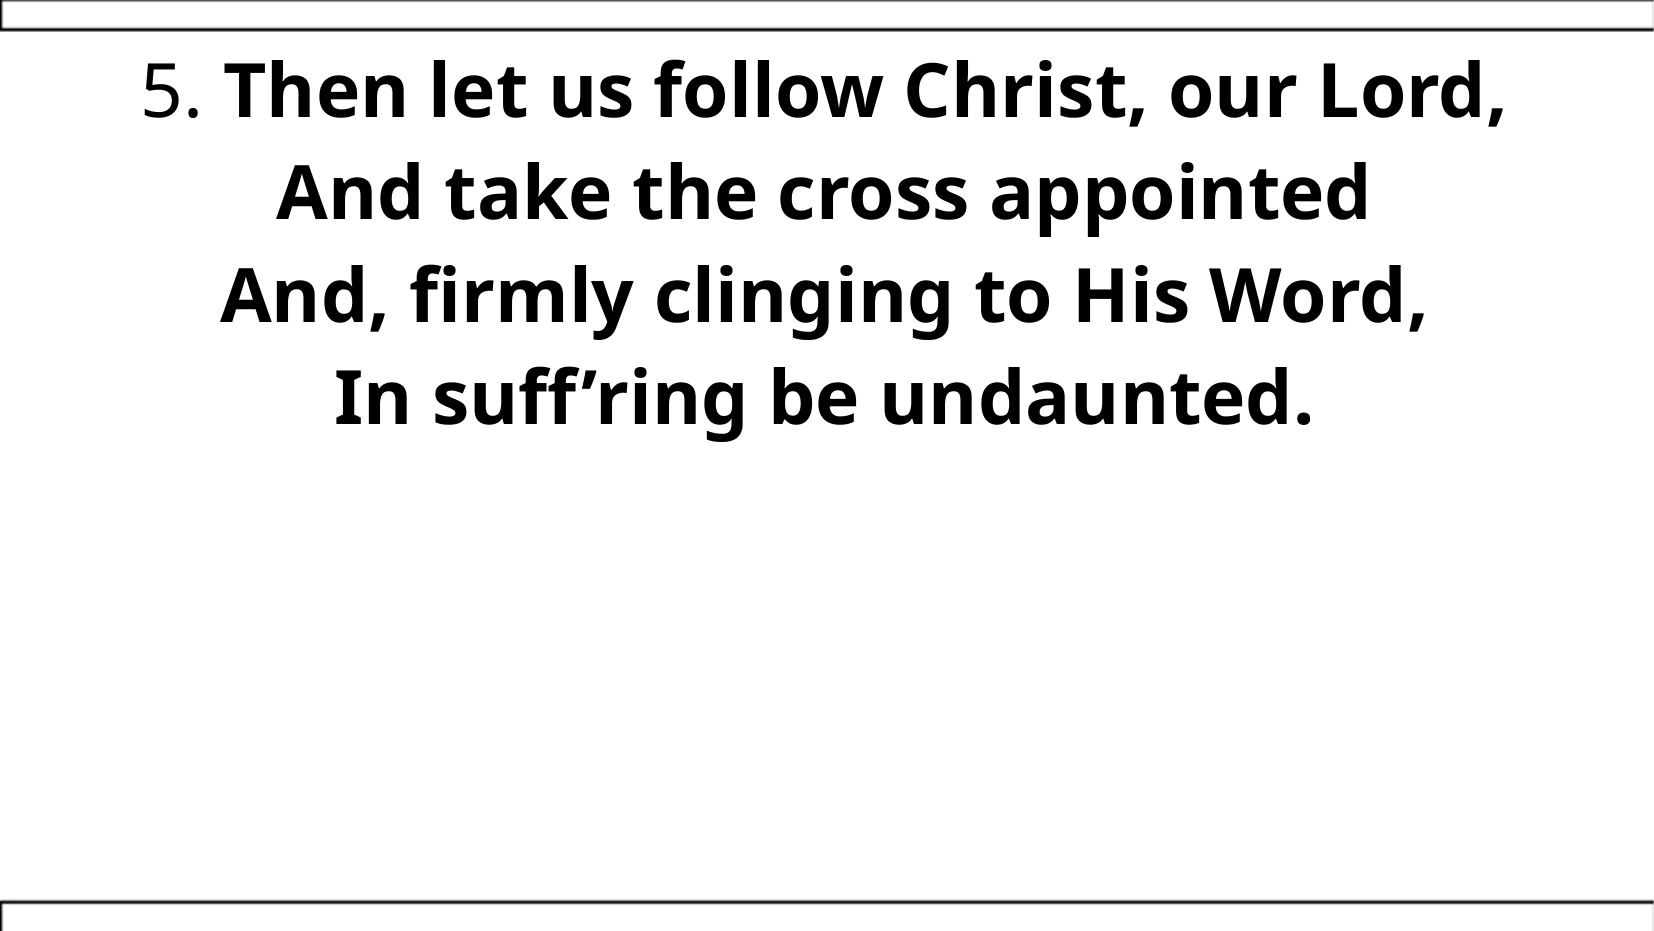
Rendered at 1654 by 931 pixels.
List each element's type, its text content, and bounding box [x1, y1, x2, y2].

text_box 5. Then let us follow Christ, our Lord, And take the cross appointed And, firmly clinging to His Word, In suff’ring be undaunted. [75, 30, 1576, 445]
picture [0, 0, 1654, 931]
